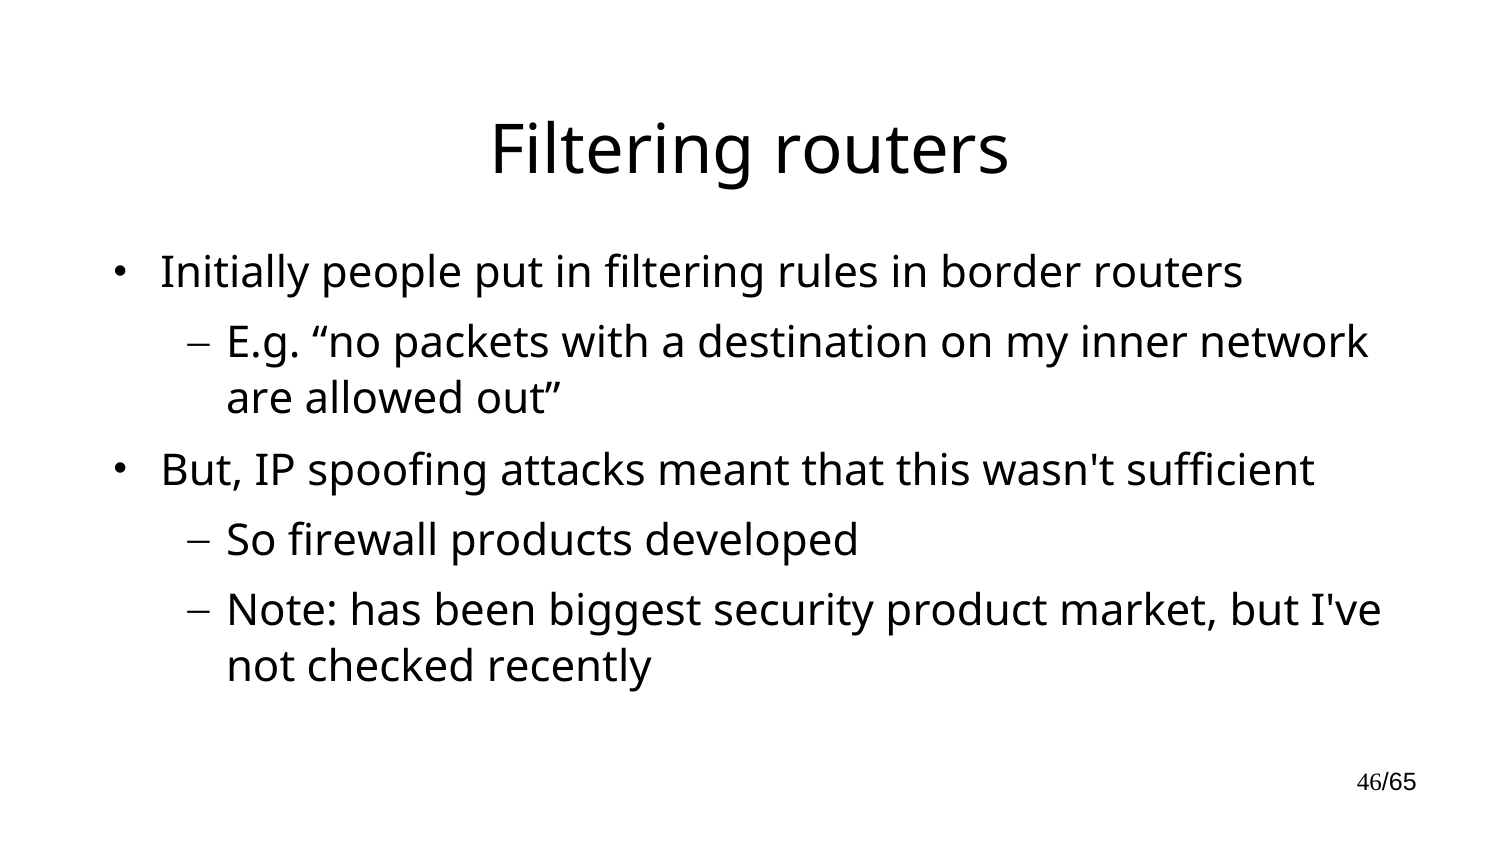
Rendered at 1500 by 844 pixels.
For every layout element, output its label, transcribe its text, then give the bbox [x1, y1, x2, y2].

title Filtering routers [112, 74, 1388, 216]
list Initially people put in filtering rules in border routers E.g. “no packets with a destination on my inner network are allowed out” But, IP spoofing attacks meant that this wasn't sufficient So firewall products developed Note: has been biggest security product market, but I've not checked recently [112, 243, 1388, 815]
